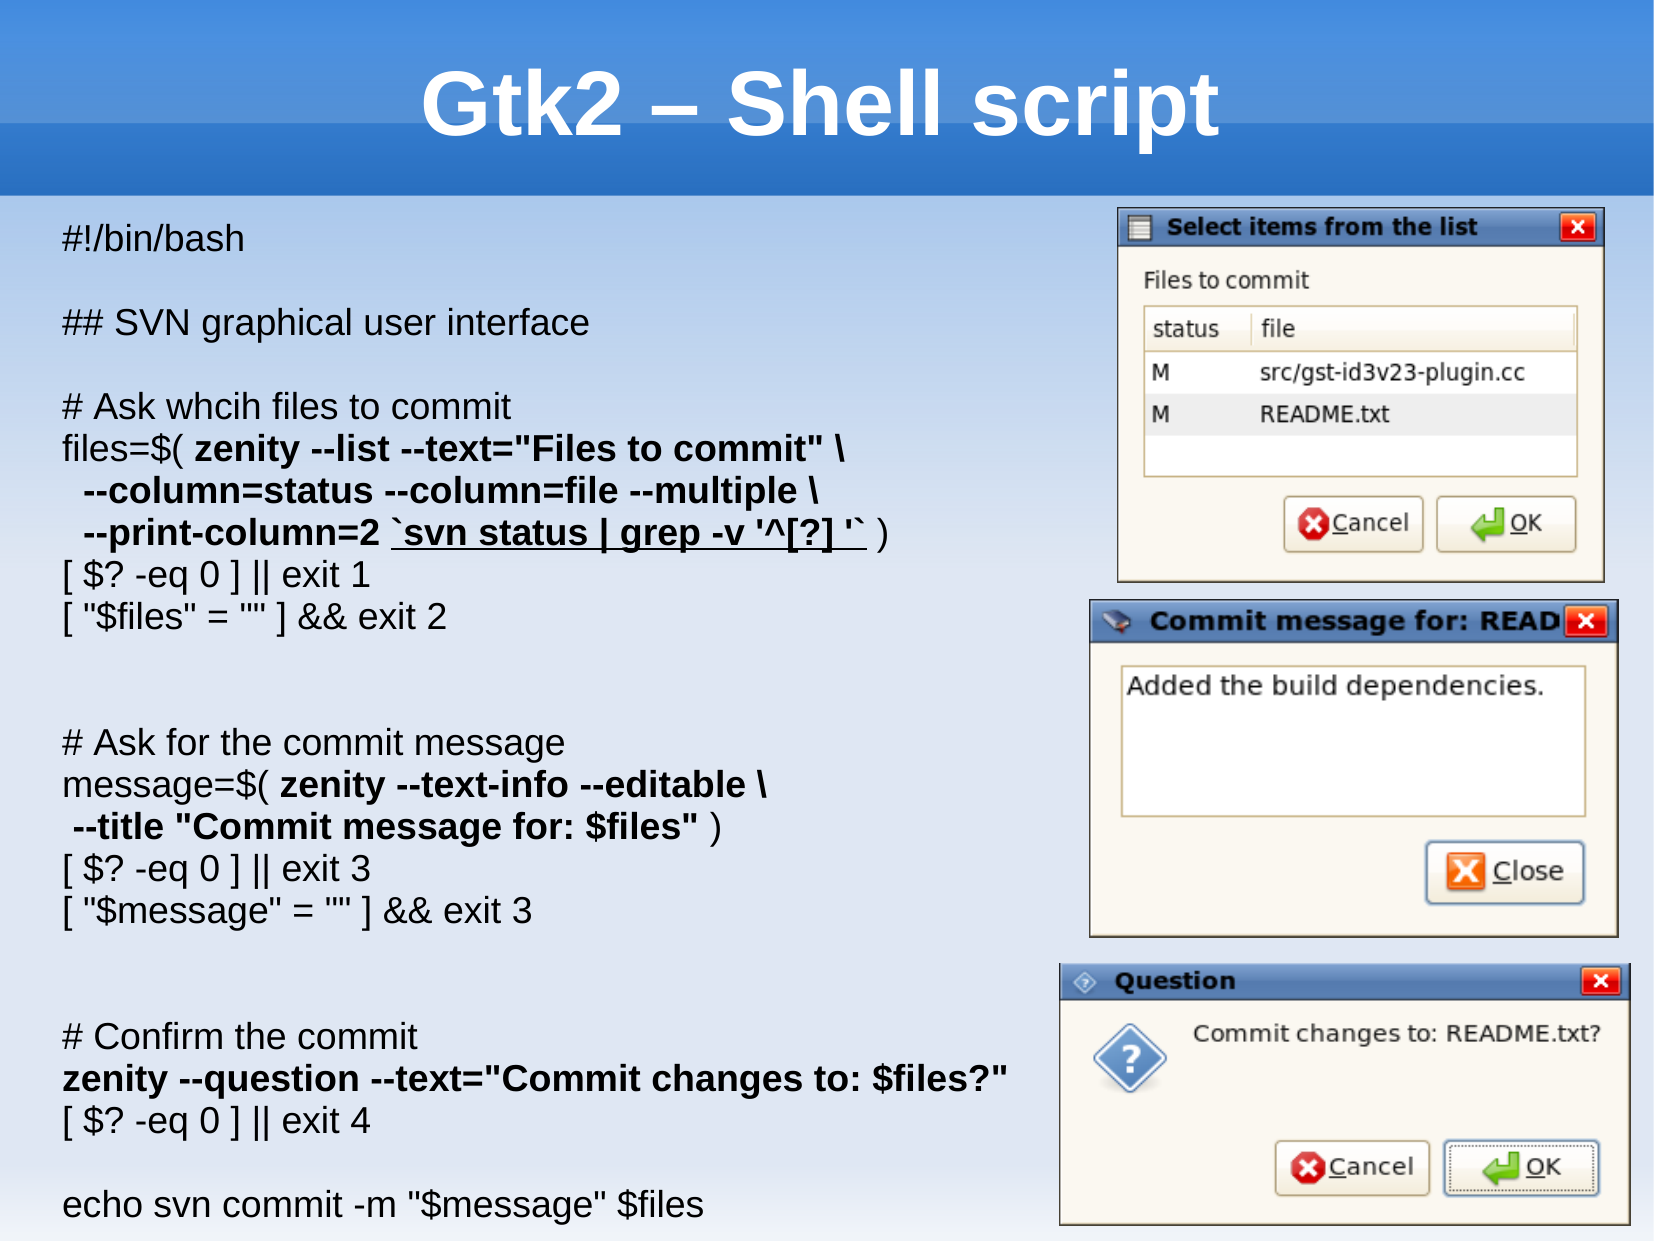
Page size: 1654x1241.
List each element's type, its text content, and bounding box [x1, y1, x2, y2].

text_box #!/bin/bash ## SVN graphical user interface # Ask whcih files to commit files=$( zenity --list --text="Files to commit" \ --column=status --column=file --multiple \ --print-column=2 `svn status | grep -v '^[?] '` ) [ $? -eq 0 ] || exit 1 [ "$files" = "" ] && exit 2 # Ask for the commit message message=$( zenity --text-info --editable \ --title "Commit message for: $files" ) [ $? -eq 0 ] || exit 3 [ "$message" = "" ] && exit 3 # Confirm the commit zenity --question --text="Commit changes to: $files?" [ $? -eq 0 ] || exit 4 echo svn commit -m "$message" $files [47, 210, 1051, 1241]
title Gtk2 – Shell script [76, 7, 1565, 200]
picture [0, 0, 1654, 1241]
